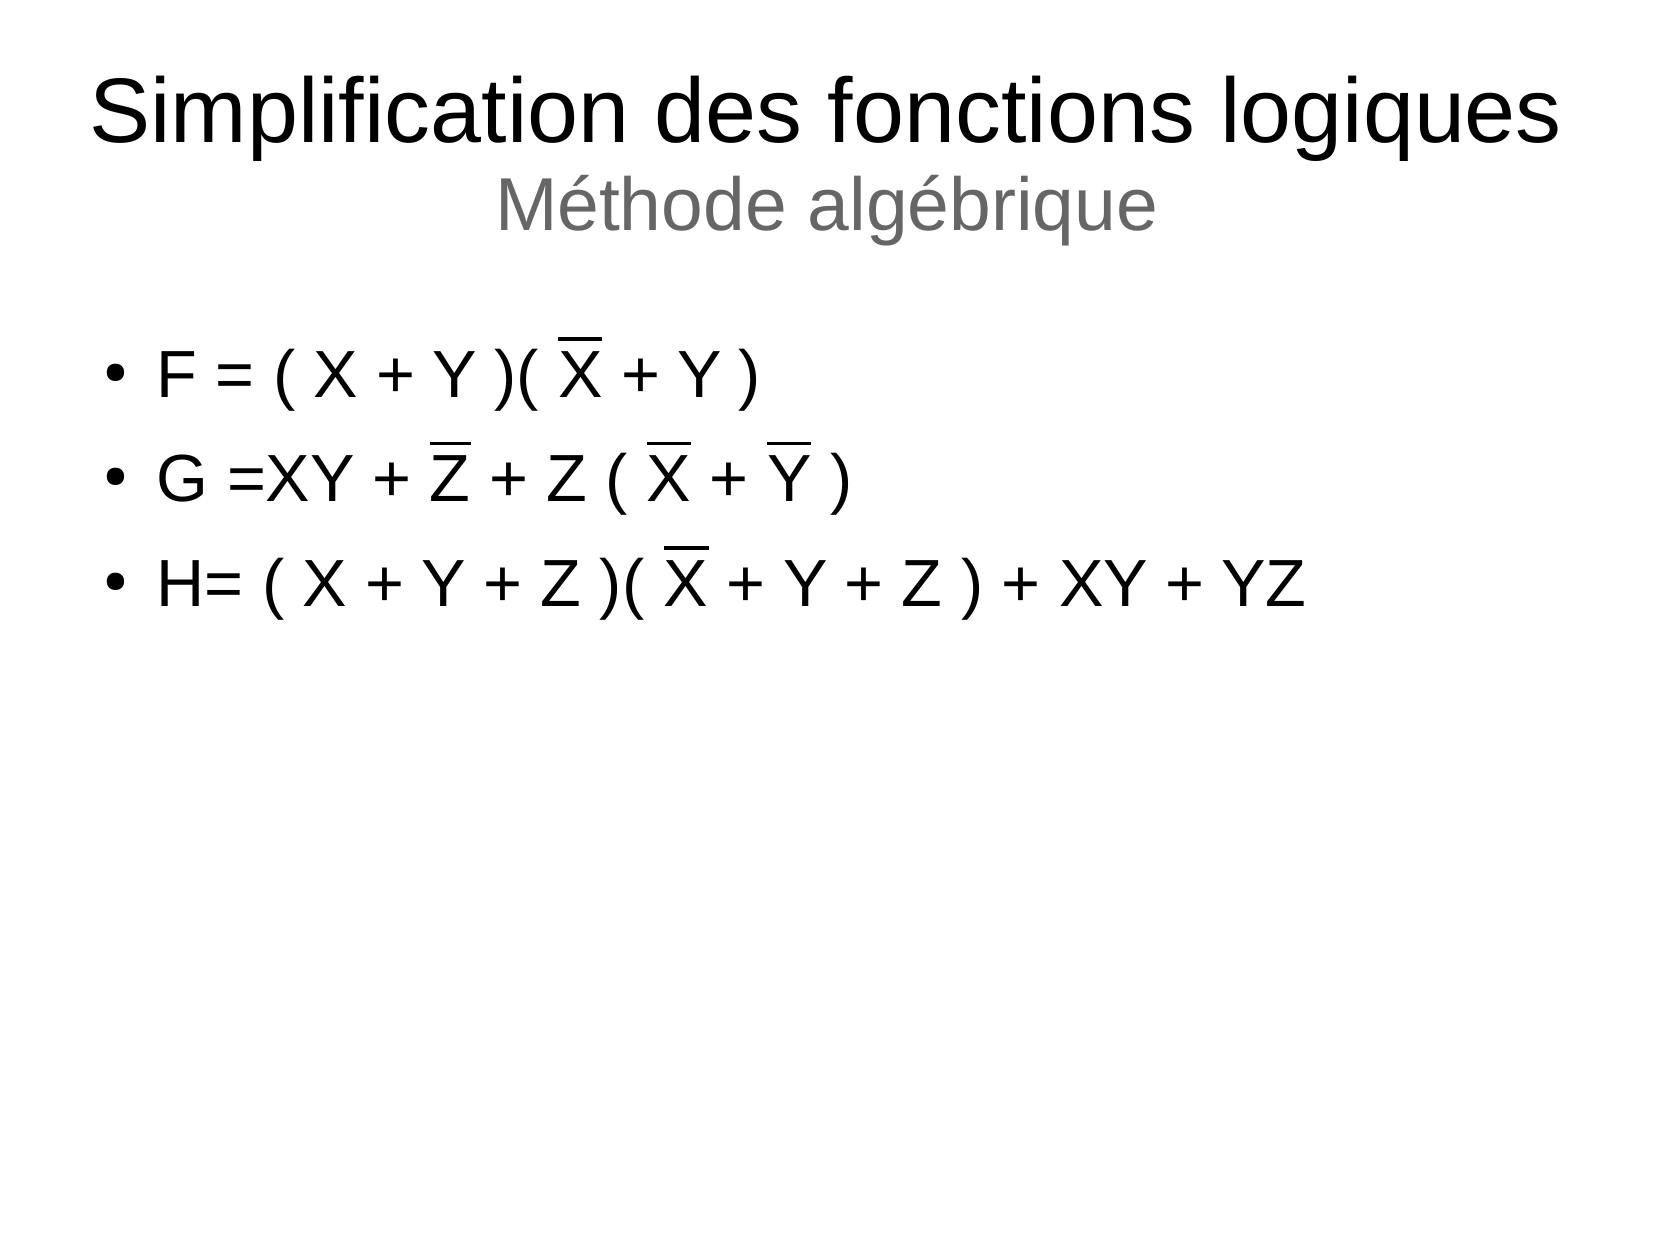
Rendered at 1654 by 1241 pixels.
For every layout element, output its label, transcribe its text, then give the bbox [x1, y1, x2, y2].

title Simplification des fonctions logiques Méthode algébrique [82, 49, 1571, 257]
list F = ( X + Y )( X + Y ) G =XY + Z + Z ( X + Y ) H= ( X + Y + Z )( X + Y + Z ) + XY + YZ [85, 337, 1541, 1156]
